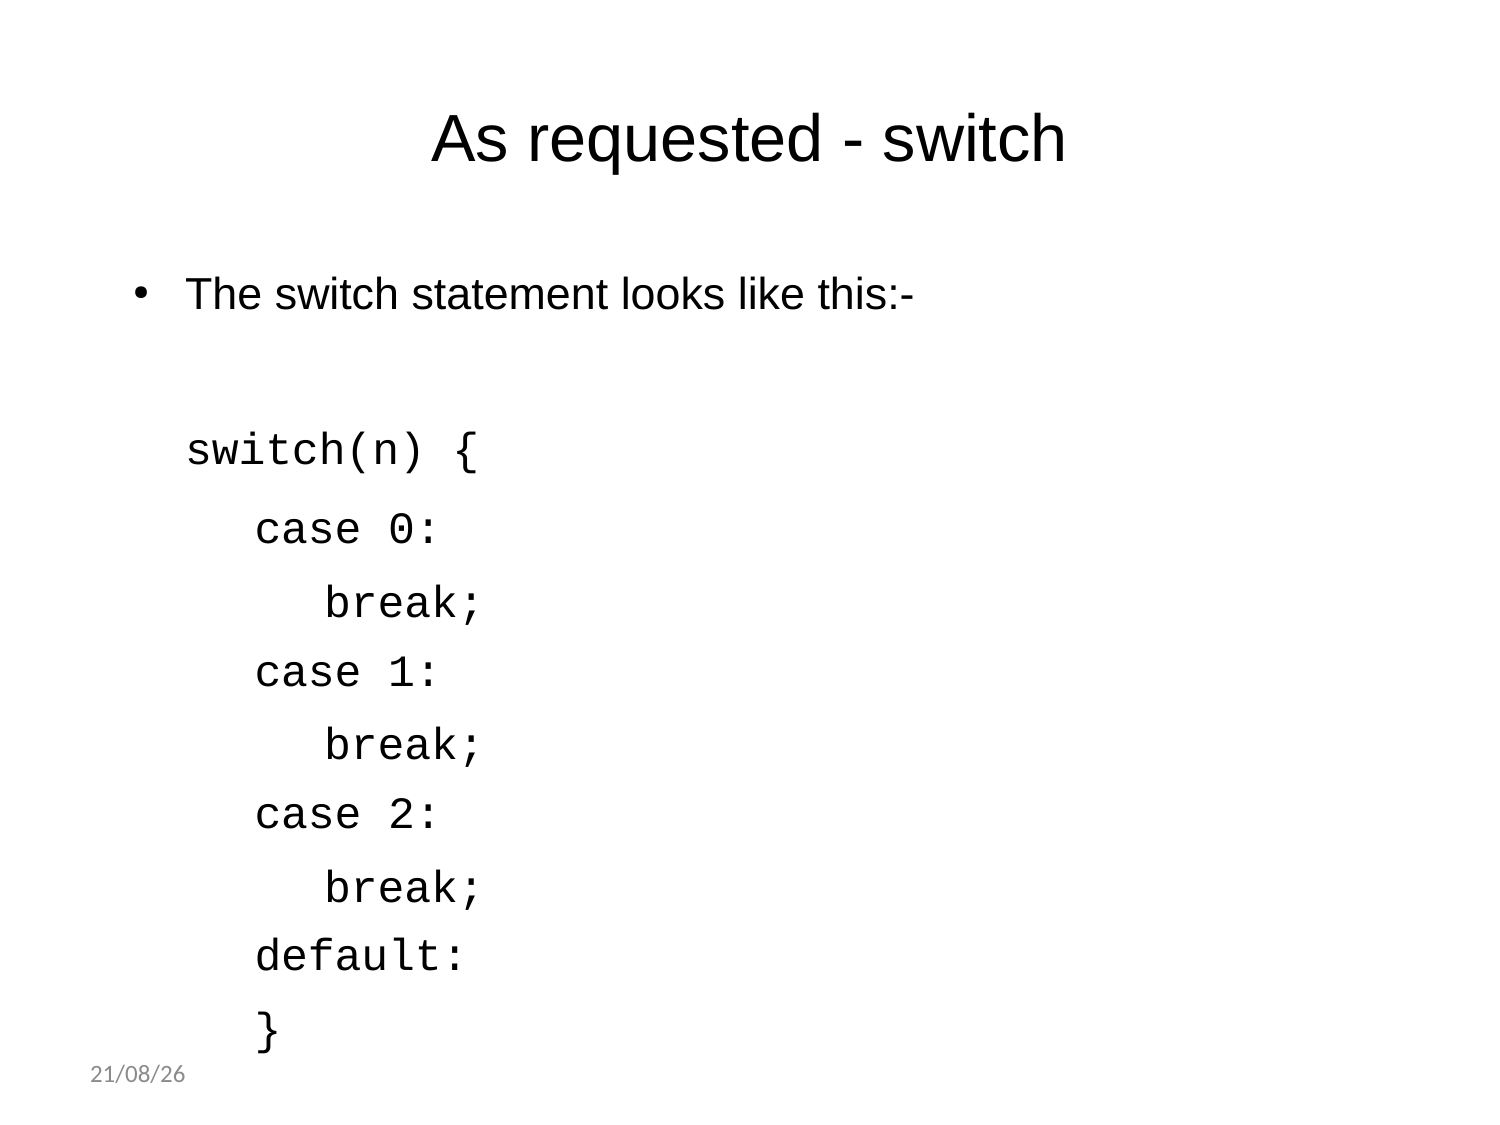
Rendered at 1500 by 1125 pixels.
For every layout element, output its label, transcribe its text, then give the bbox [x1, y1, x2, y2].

list The switch statement looks like this:- switch(n) { case 0: break; case 1: break; case 2: break; default: } [115, 268, 1436, 1061]
title As requested - switch [75, 44, 1425, 233]
